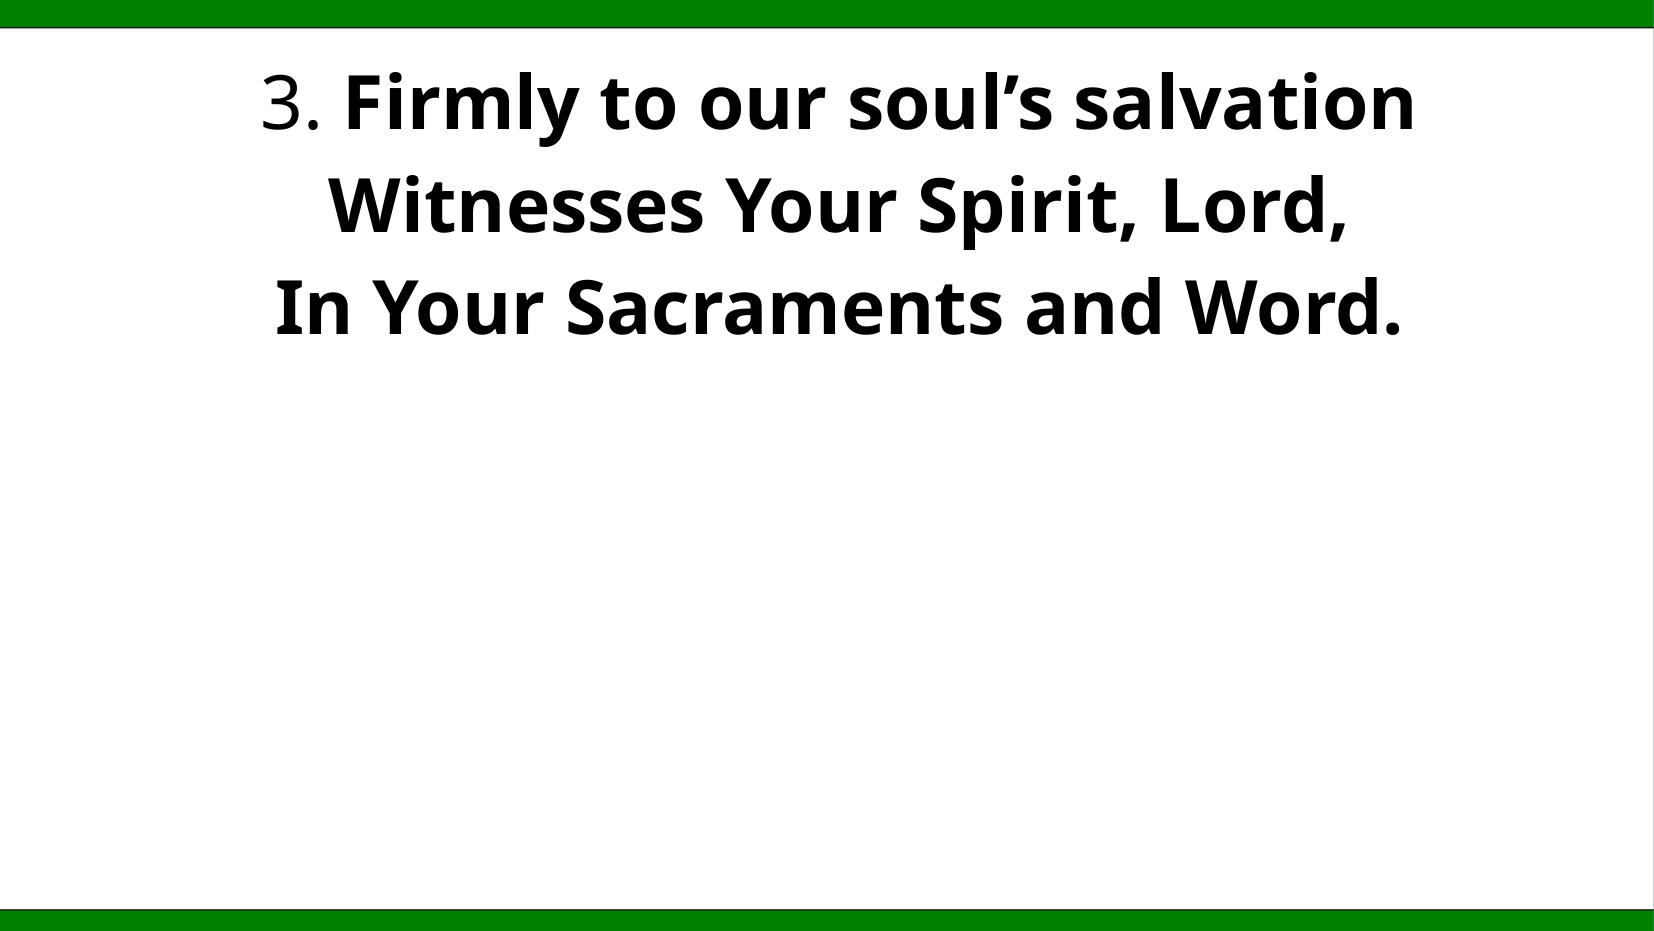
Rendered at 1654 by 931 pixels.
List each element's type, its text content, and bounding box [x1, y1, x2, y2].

picture [0, 0, 1654, 931]
text_box 3. Firmly to our soul’s salvation Witnesses Your Spirit, Lord, In Your Sacraments and Word. [105, 42, 1576, 376]
